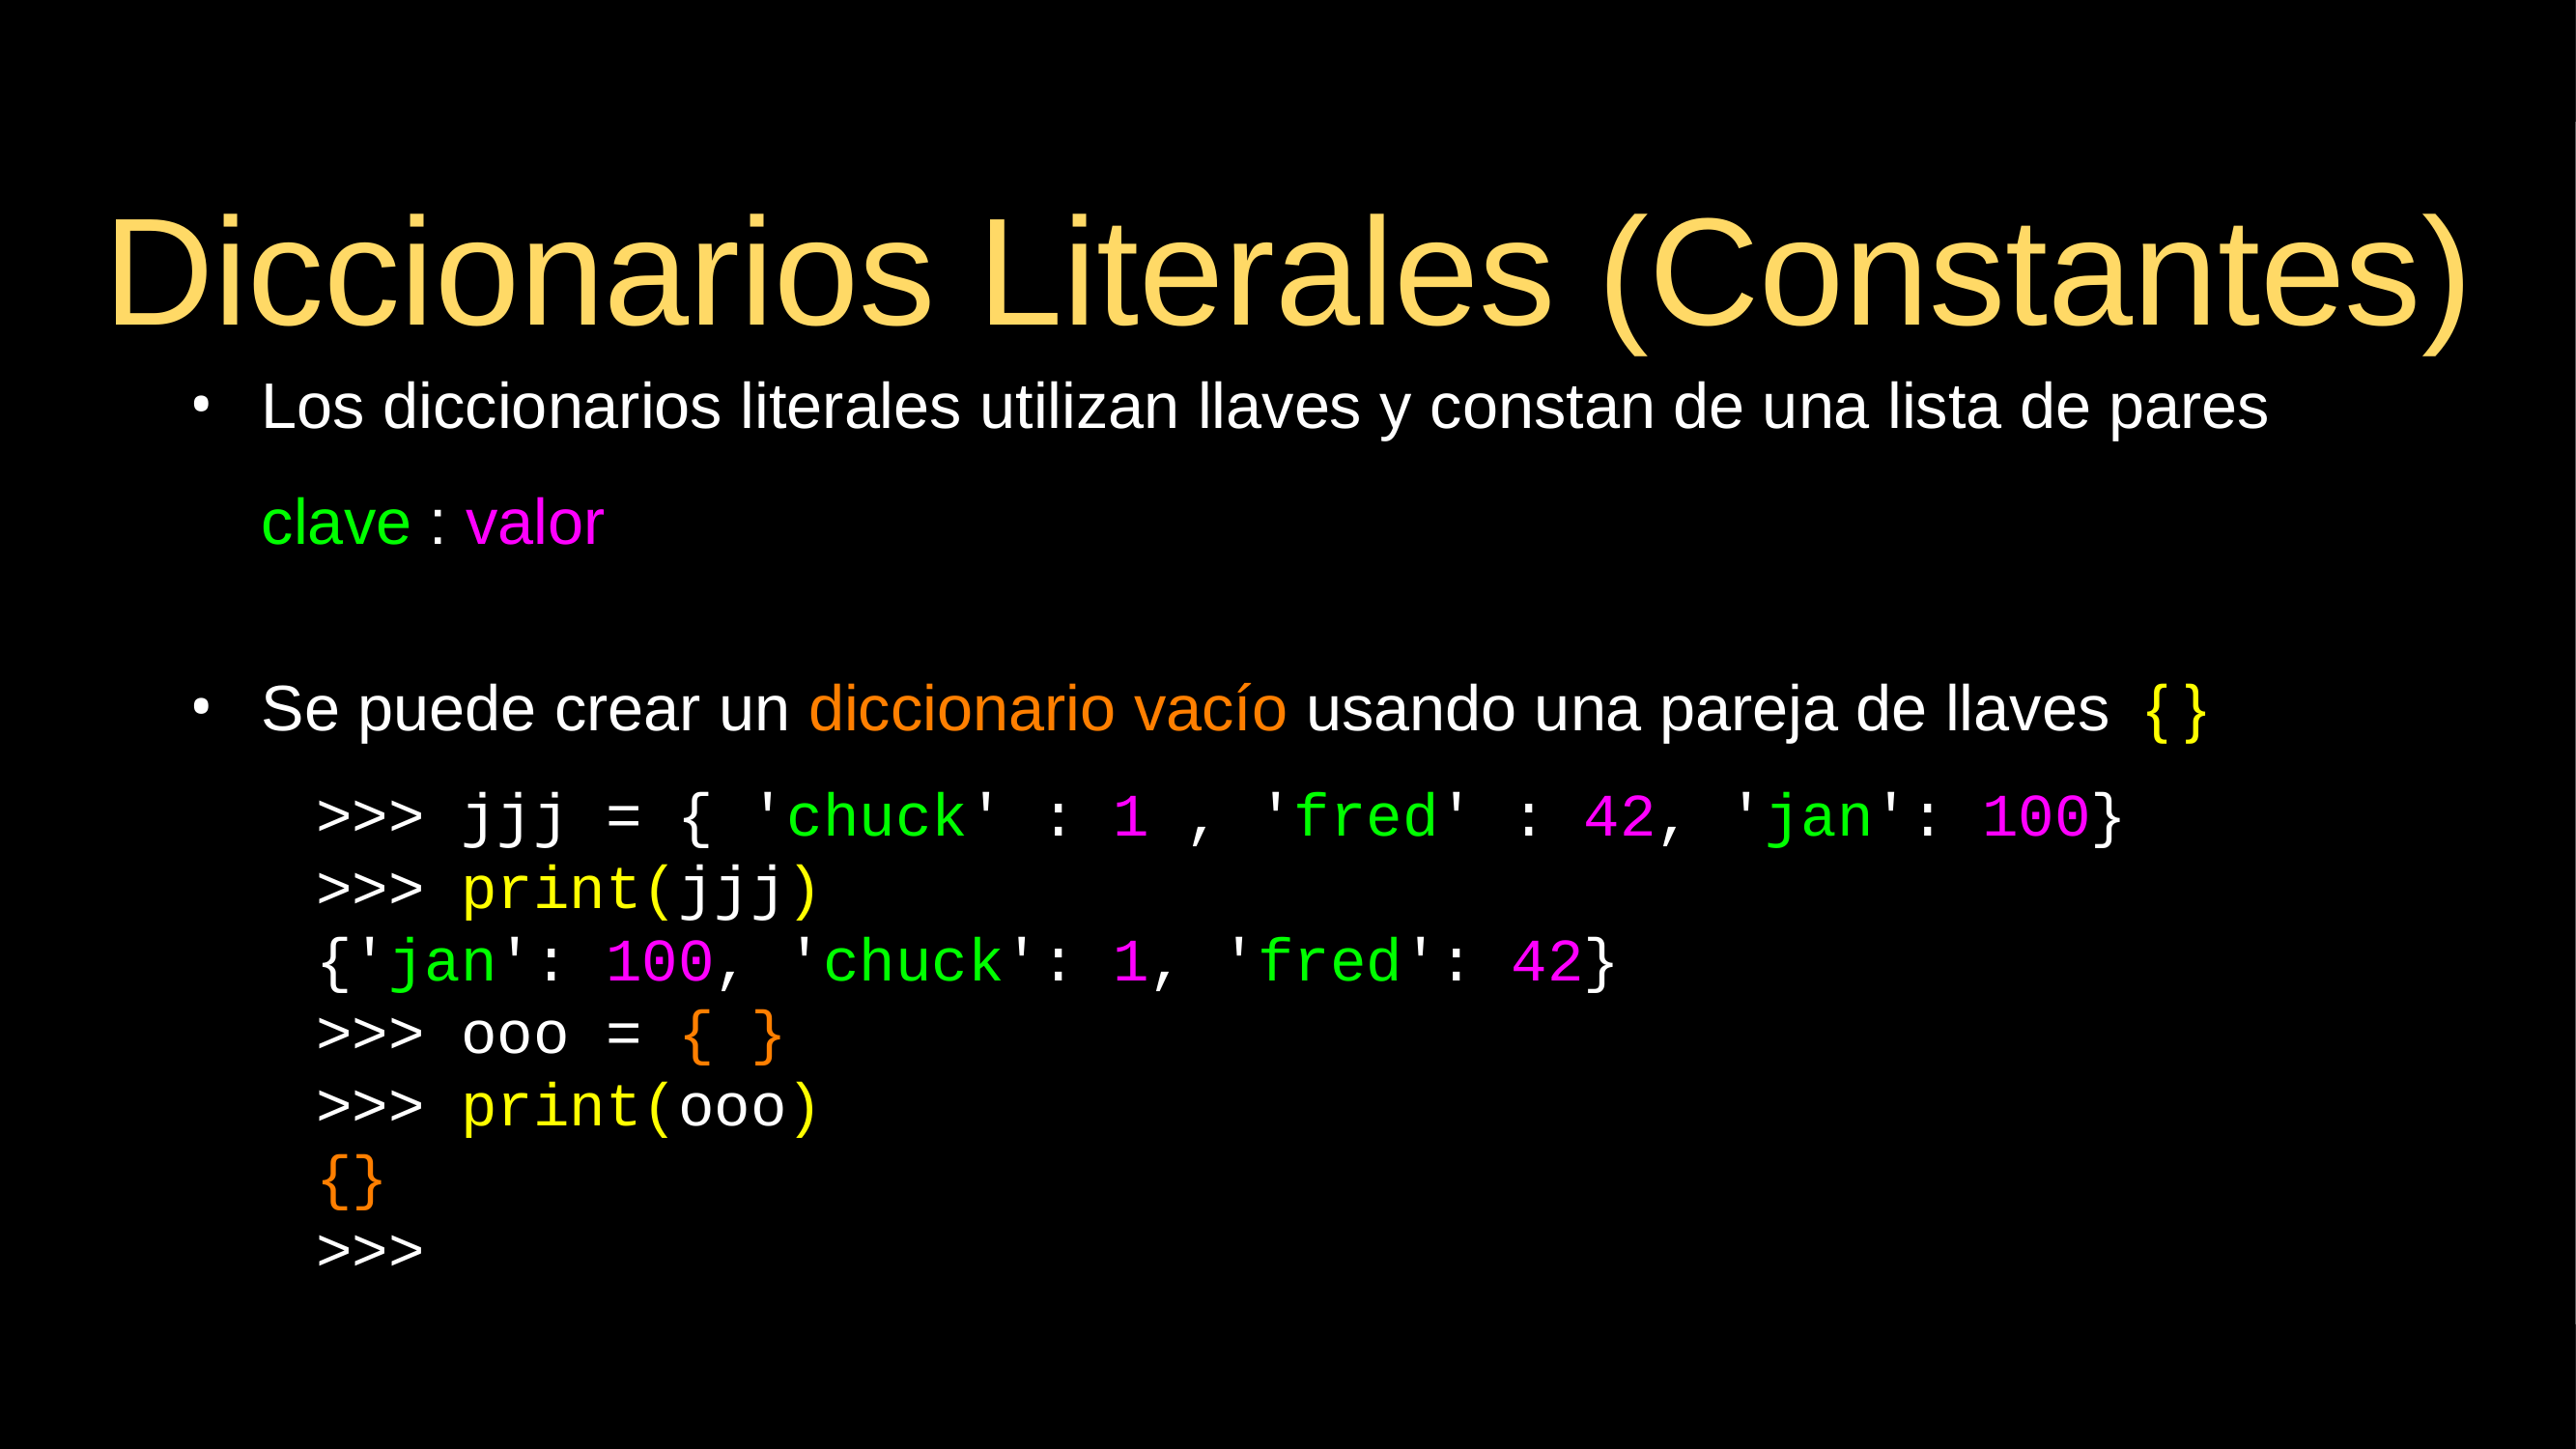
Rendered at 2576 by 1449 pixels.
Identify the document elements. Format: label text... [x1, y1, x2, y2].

text_box >>> jjj = { 'chuck' : 1 , 'fred' : 42, 'jan': 100} >>> print(jjj) {'jan': 100, 'chuck': 1, 'fred': 42} >>> ooo = { } >>> print(ooo) {} >>> [316, 761, 2291, 1297]
list Los diccionarios literales utilizan llaves y constan de una lista de pares clave : valor Se puede crear un diccionario vacío usando una pareja de llaves { } [183, 412, 2391, 657]
title Diccionarios Literales (Constantes) [57, 125, 2522, 403]
